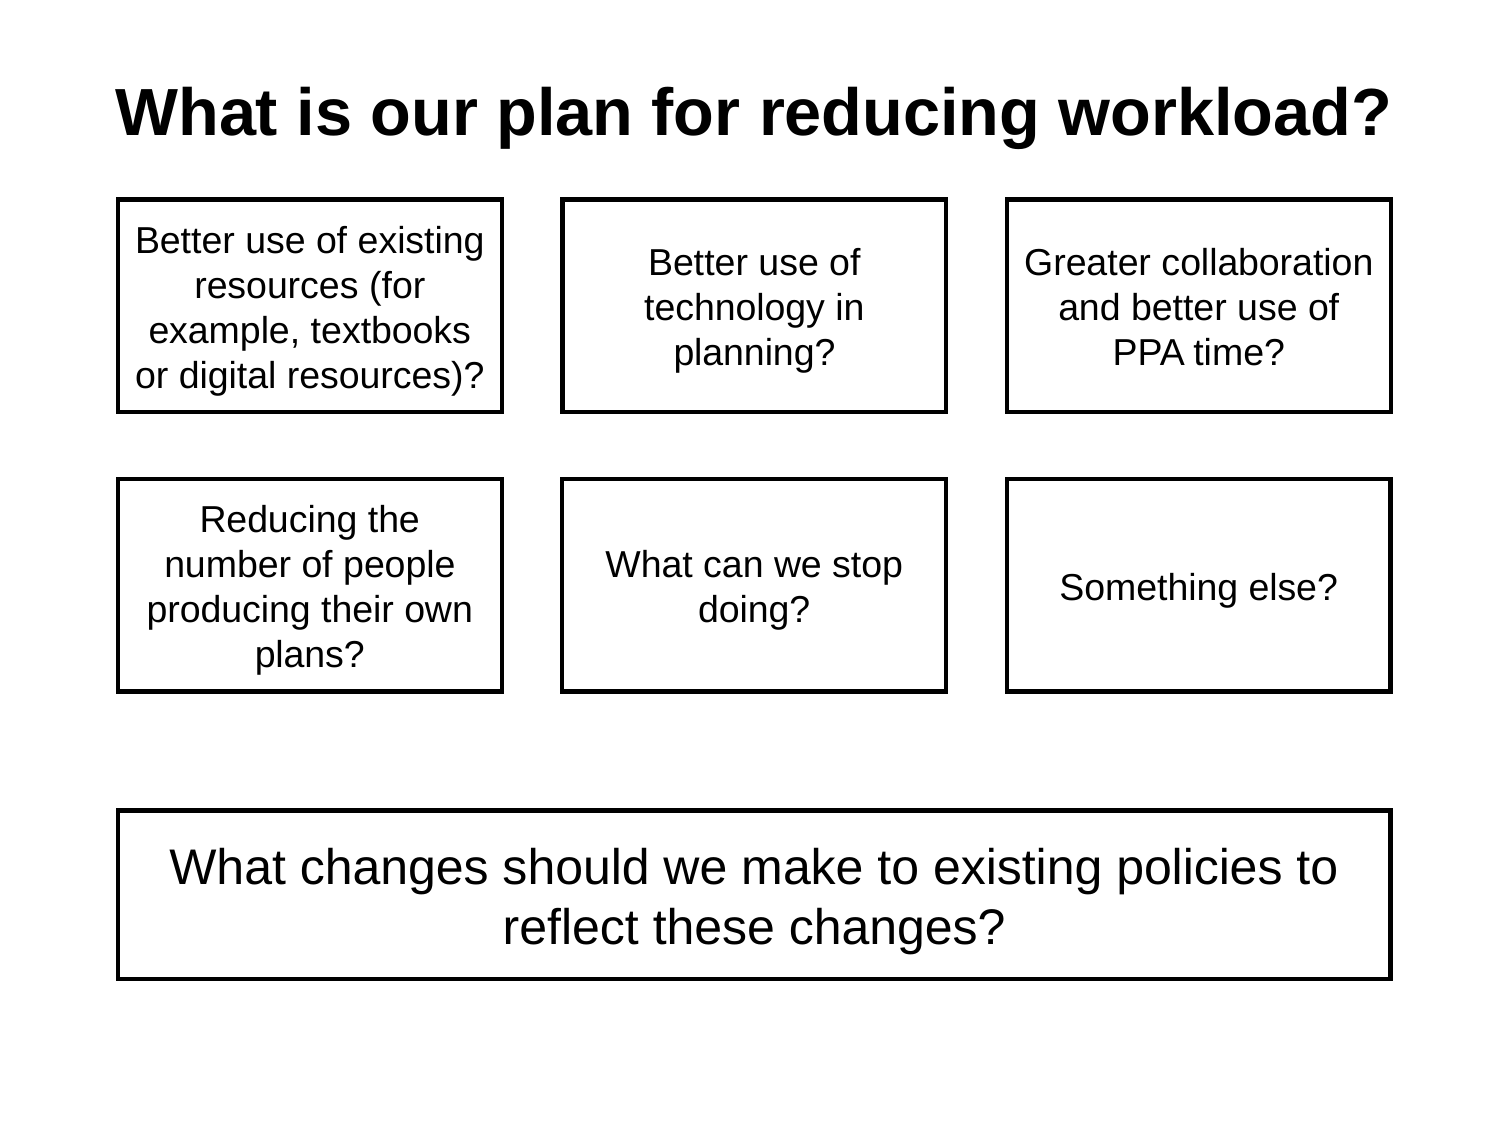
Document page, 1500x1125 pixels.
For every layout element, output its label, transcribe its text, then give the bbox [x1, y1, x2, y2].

title What is our plan for reducing workload? [100, 55, 1459, 162]
text_box Better use of existing resources (for example, textbooks or digital resources)? [118, 199, 502, 412]
text_box Something else? [1007, 479, 1391, 691]
text_box Better use of technology in planning? [562, 199, 946, 412]
text_box What can we stop doing? [562, 479, 946, 691]
text_box Reducing the number of people producing their own plans? [118, 479, 502, 691]
text_box Greater collaboration and better use of PPA time? [1007, 199, 1391, 412]
text_box What changes should we make to existing policies to reflect these changes? [118, 811, 1391, 979]
